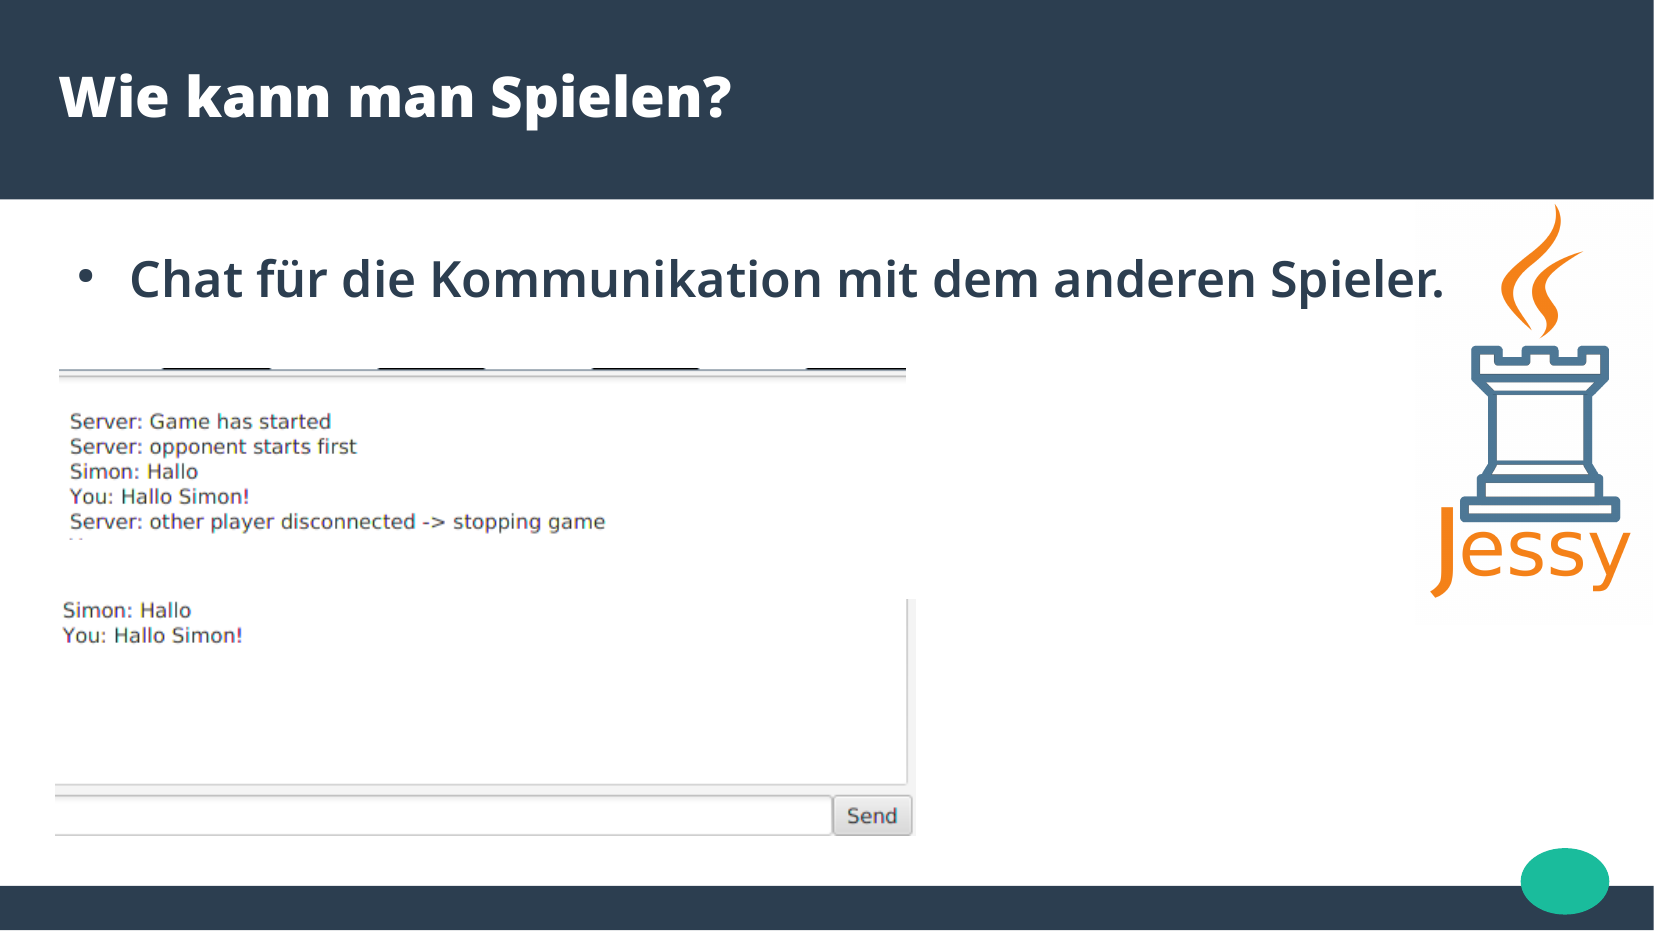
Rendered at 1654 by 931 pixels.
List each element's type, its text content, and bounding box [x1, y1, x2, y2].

picture [1415, 201, 1654, 625]
title Wie kann man Spielen? [59, 37, 1595, 155]
picture [55, 599, 916, 836]
list Chat für die Kommunikation mit dem anderen Spieler. [59, 243, 1595, 864]
